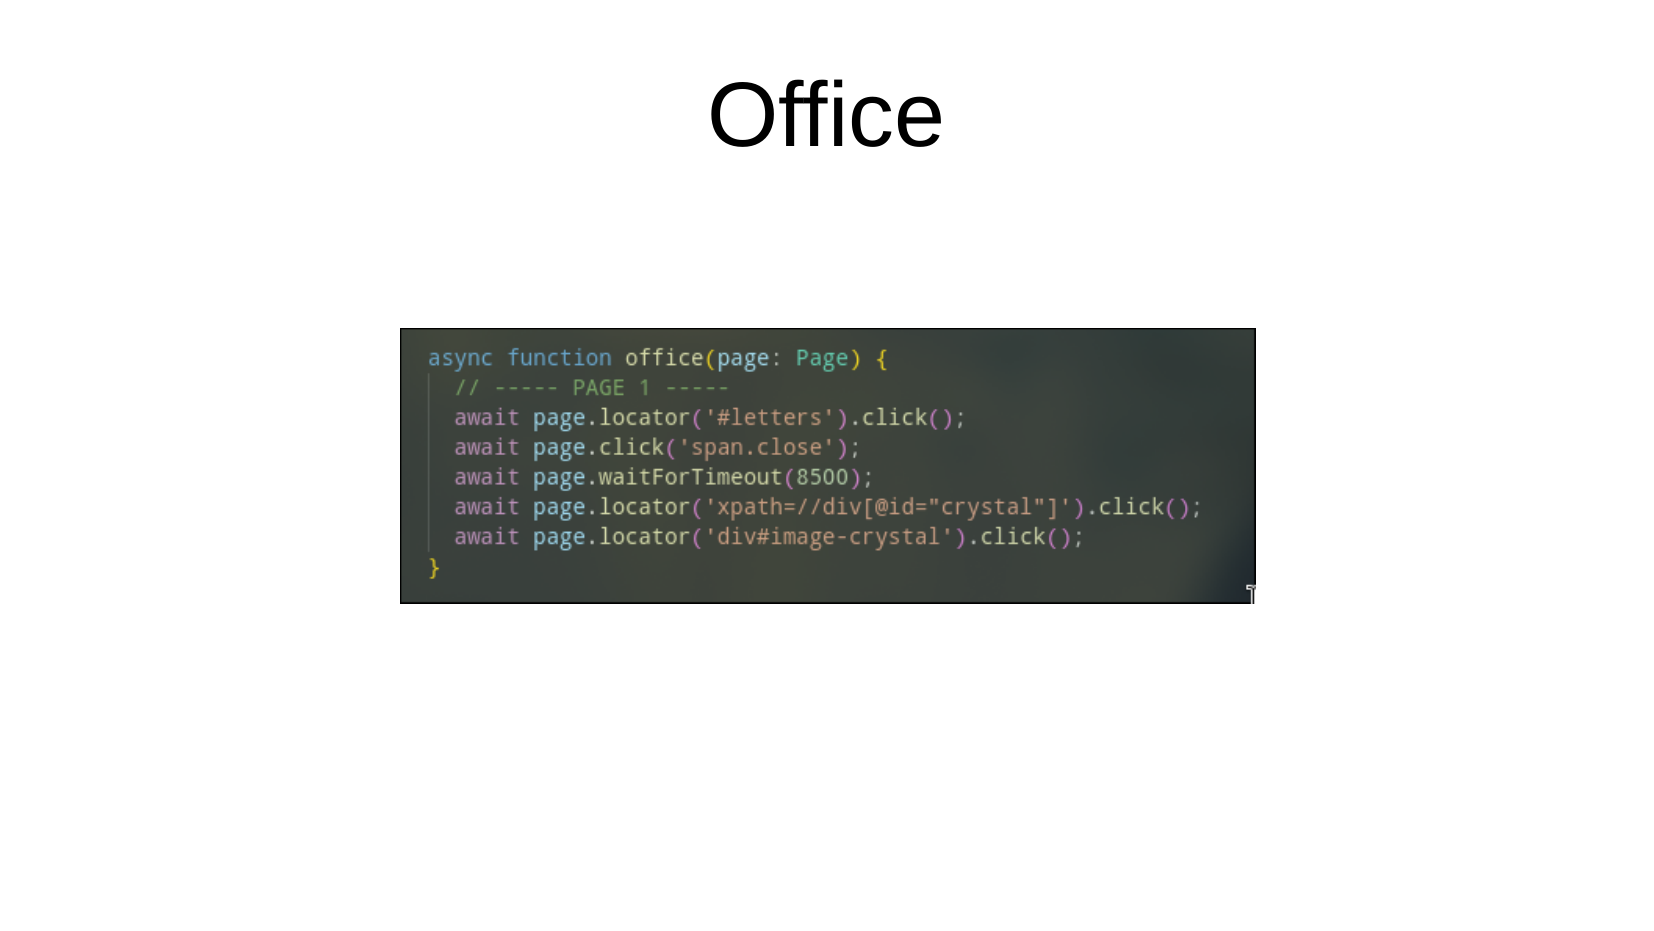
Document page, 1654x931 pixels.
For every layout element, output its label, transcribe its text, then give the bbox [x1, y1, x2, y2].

title Office [82, 37, 1571, 193]
picture [400, 328, 1256, 604]
